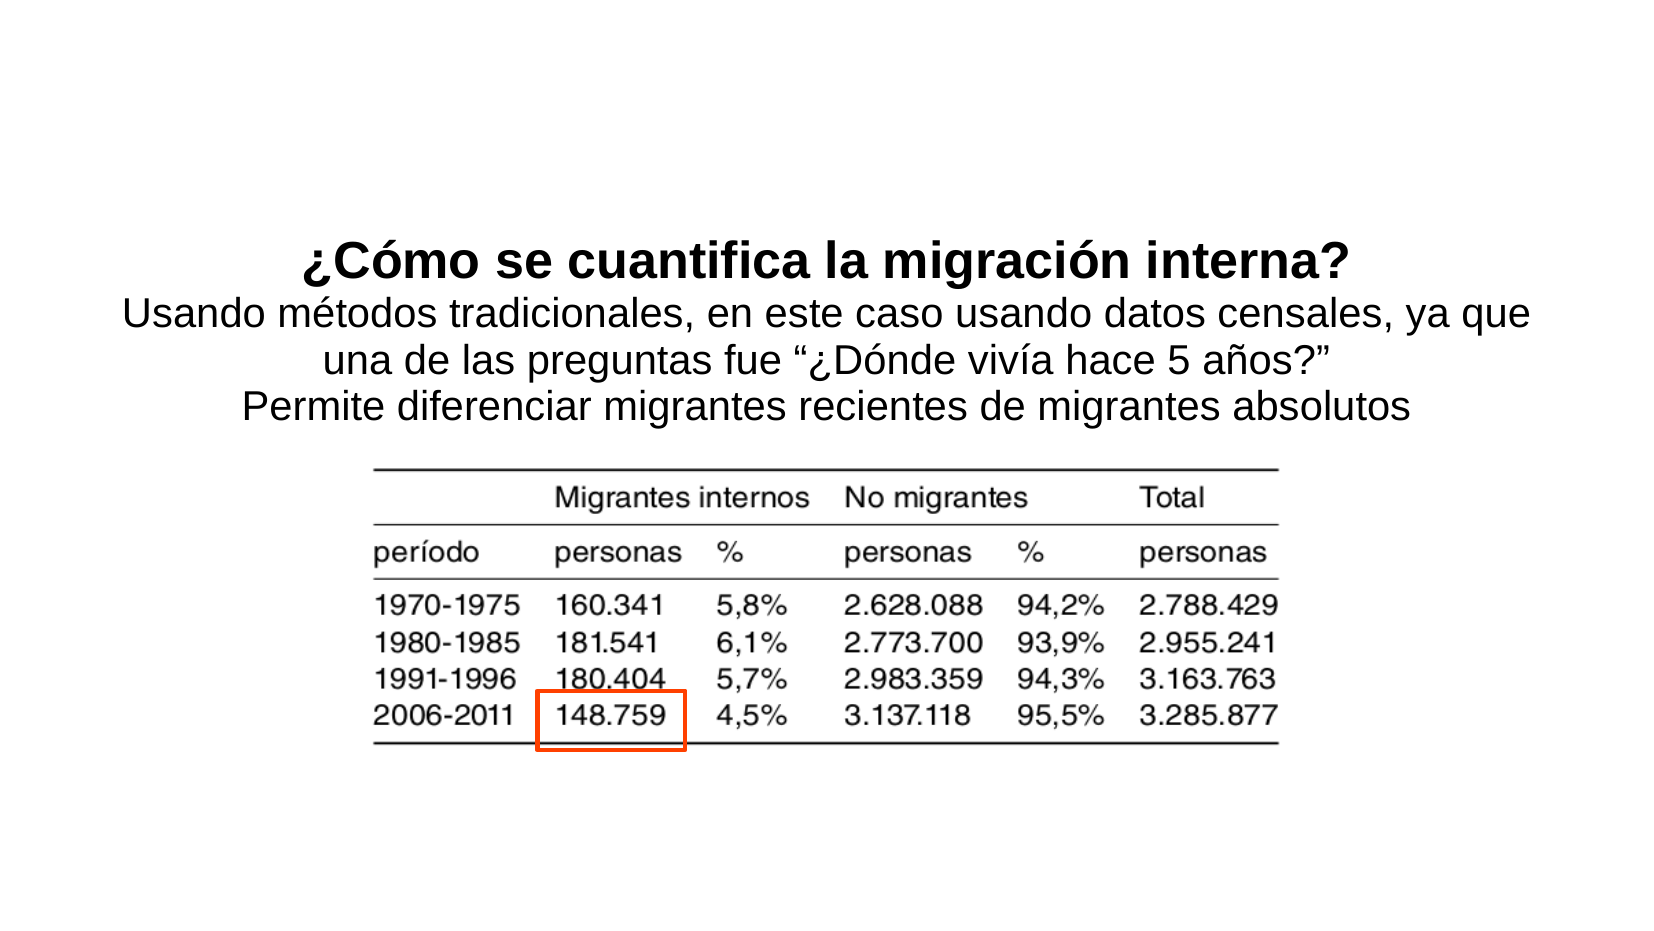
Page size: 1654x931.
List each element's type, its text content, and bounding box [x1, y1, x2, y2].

picture [354, 514, 1300, 760]
text_box ¿Cómo se cuantifica la migración interna? Usando métodos tradicionales, en este caso usando datos censales, ya que una de las preguntas fue “¿Dónde vivía hace 5 años?” Permite diferenciar migrantes recientes de migrantes absolutos [82, 147, 1571, 514]
